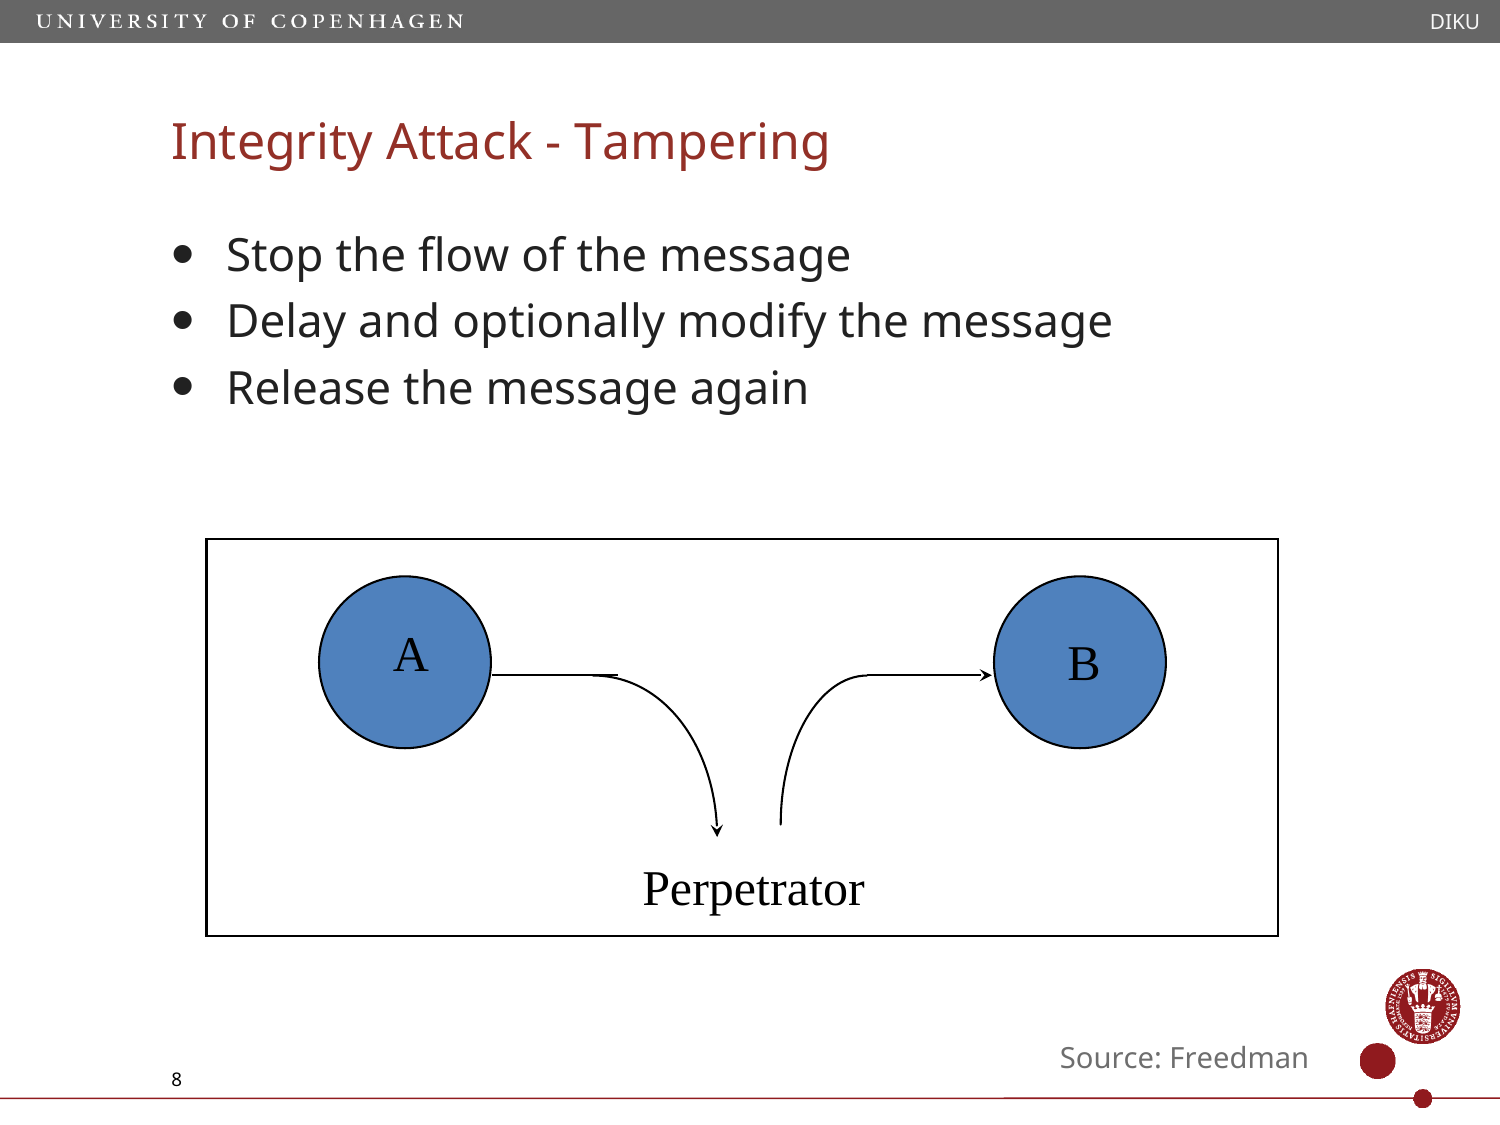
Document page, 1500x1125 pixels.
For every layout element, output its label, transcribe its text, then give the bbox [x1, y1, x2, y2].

picture [0, 910, 1500, 1122]
text_box DIKU [469, 0, 1495, 43]
text_box <number> [171, 1067, 522, 1092]
text_box B [1052, 622, 1117, 698]
text_box Source: Freedman [1045, 1031, 1353, 1083]
text_box Stop the flow of the message Delay and optionally modify the message Release the message again [171, 225, 1329, 900]
text_box [206, 538, 1279, 936]
text_box Perpetrator [627, 847, 881, 923]
text_box A [377, 613, 445, 689]
text_box Integrity Attack - Tampering [171, 75, 1329, 171]
